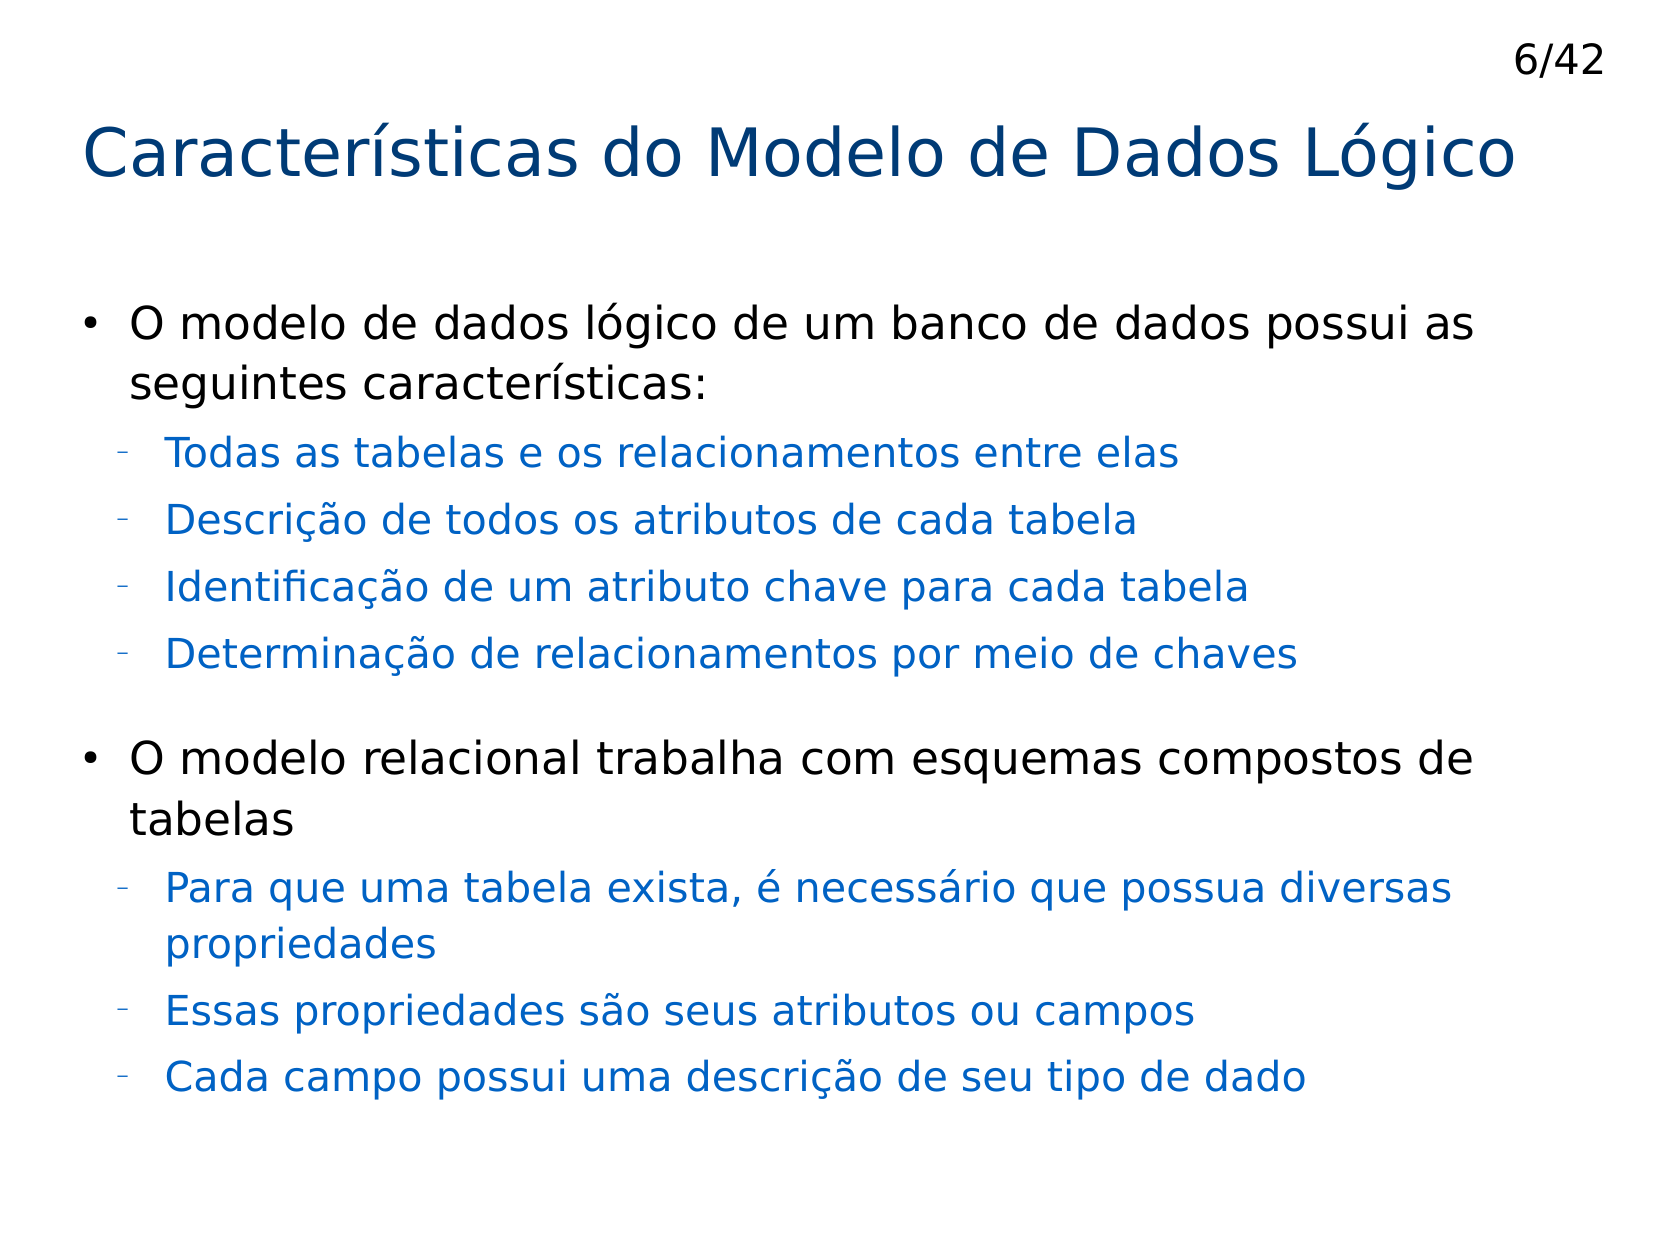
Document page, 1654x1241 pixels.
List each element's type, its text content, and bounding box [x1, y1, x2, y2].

title Características do Modelo de Dados Lógico [82, 82, 1571, 224]
list O modelo de dados lógico de um banco de dados possui as seguintes características: Todas as tabelas e os relacionamentos entre elas Descrição de todos os atributos de cada tabela Identificação de um atributo chave para cada tabela Determinação de relacionamentos por meio de chaves O modelo relacional trabalha com esquemas compostos de tabelas Para que uma tabela exista, é necessário que possua diversas propriedades Essas propriedades são seus atributos ou campos Cada campo possui uma descrição de seu tipo de dado [82, 289, 1571, 1108]
